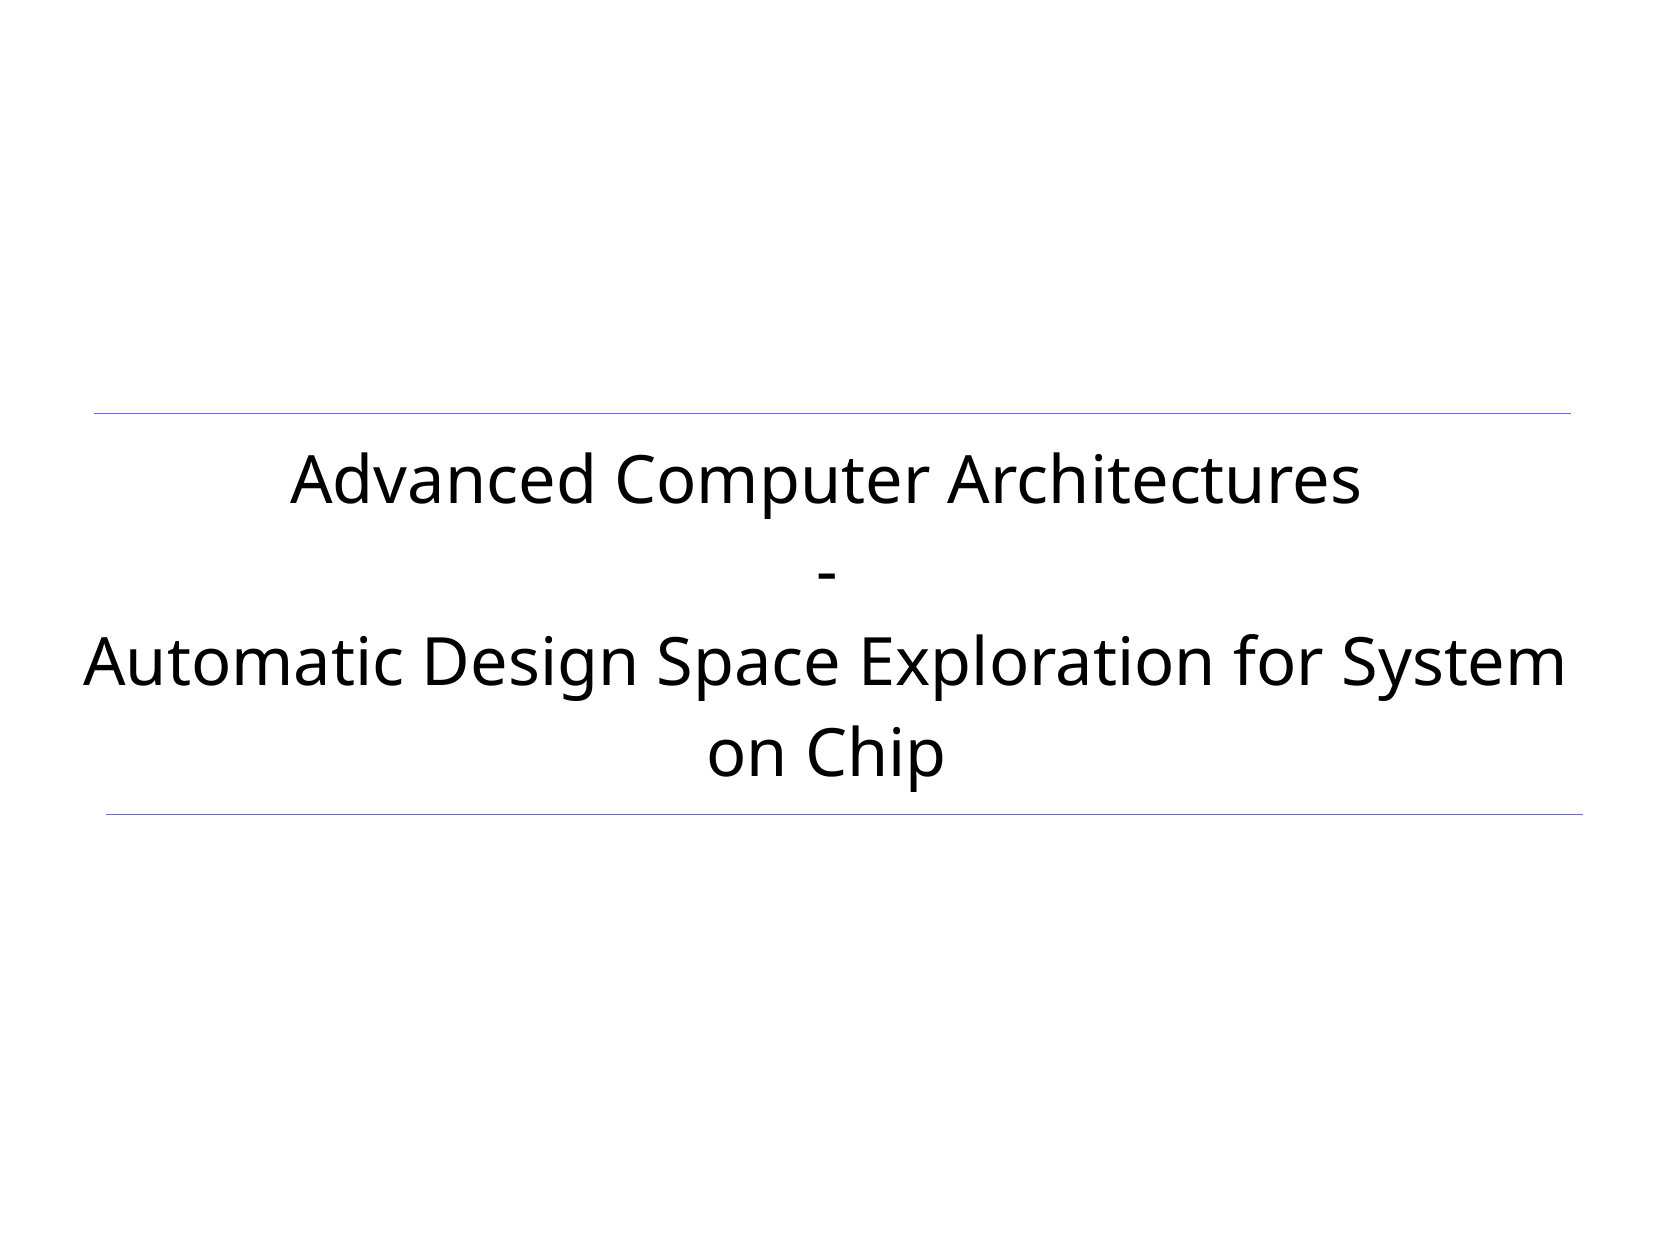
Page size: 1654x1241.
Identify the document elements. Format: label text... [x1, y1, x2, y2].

subtitle Advanced Computer Architectures - Automatic Design Space Exploration for System on Chip [82, 413, 1571, 815]
